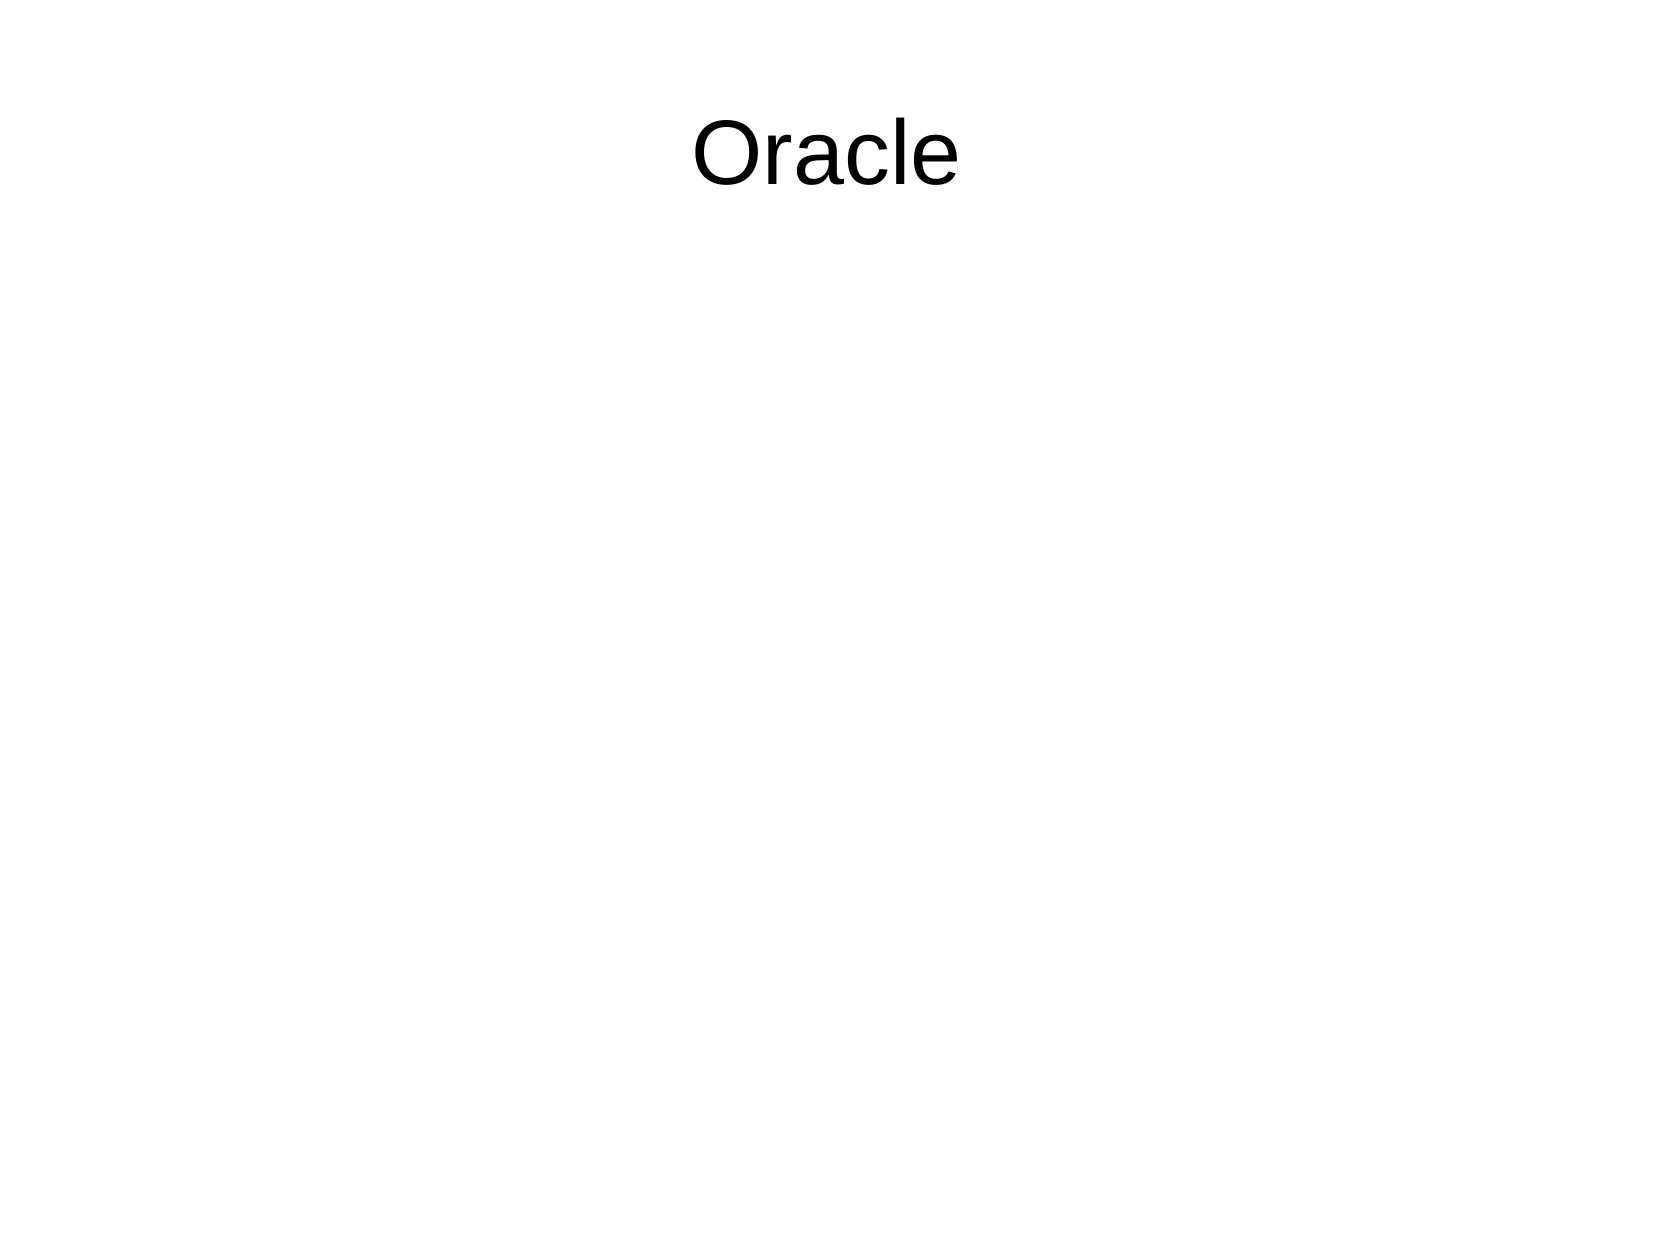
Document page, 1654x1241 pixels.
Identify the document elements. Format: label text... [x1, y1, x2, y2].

title Oracle [82, 49, 1571, 257]
